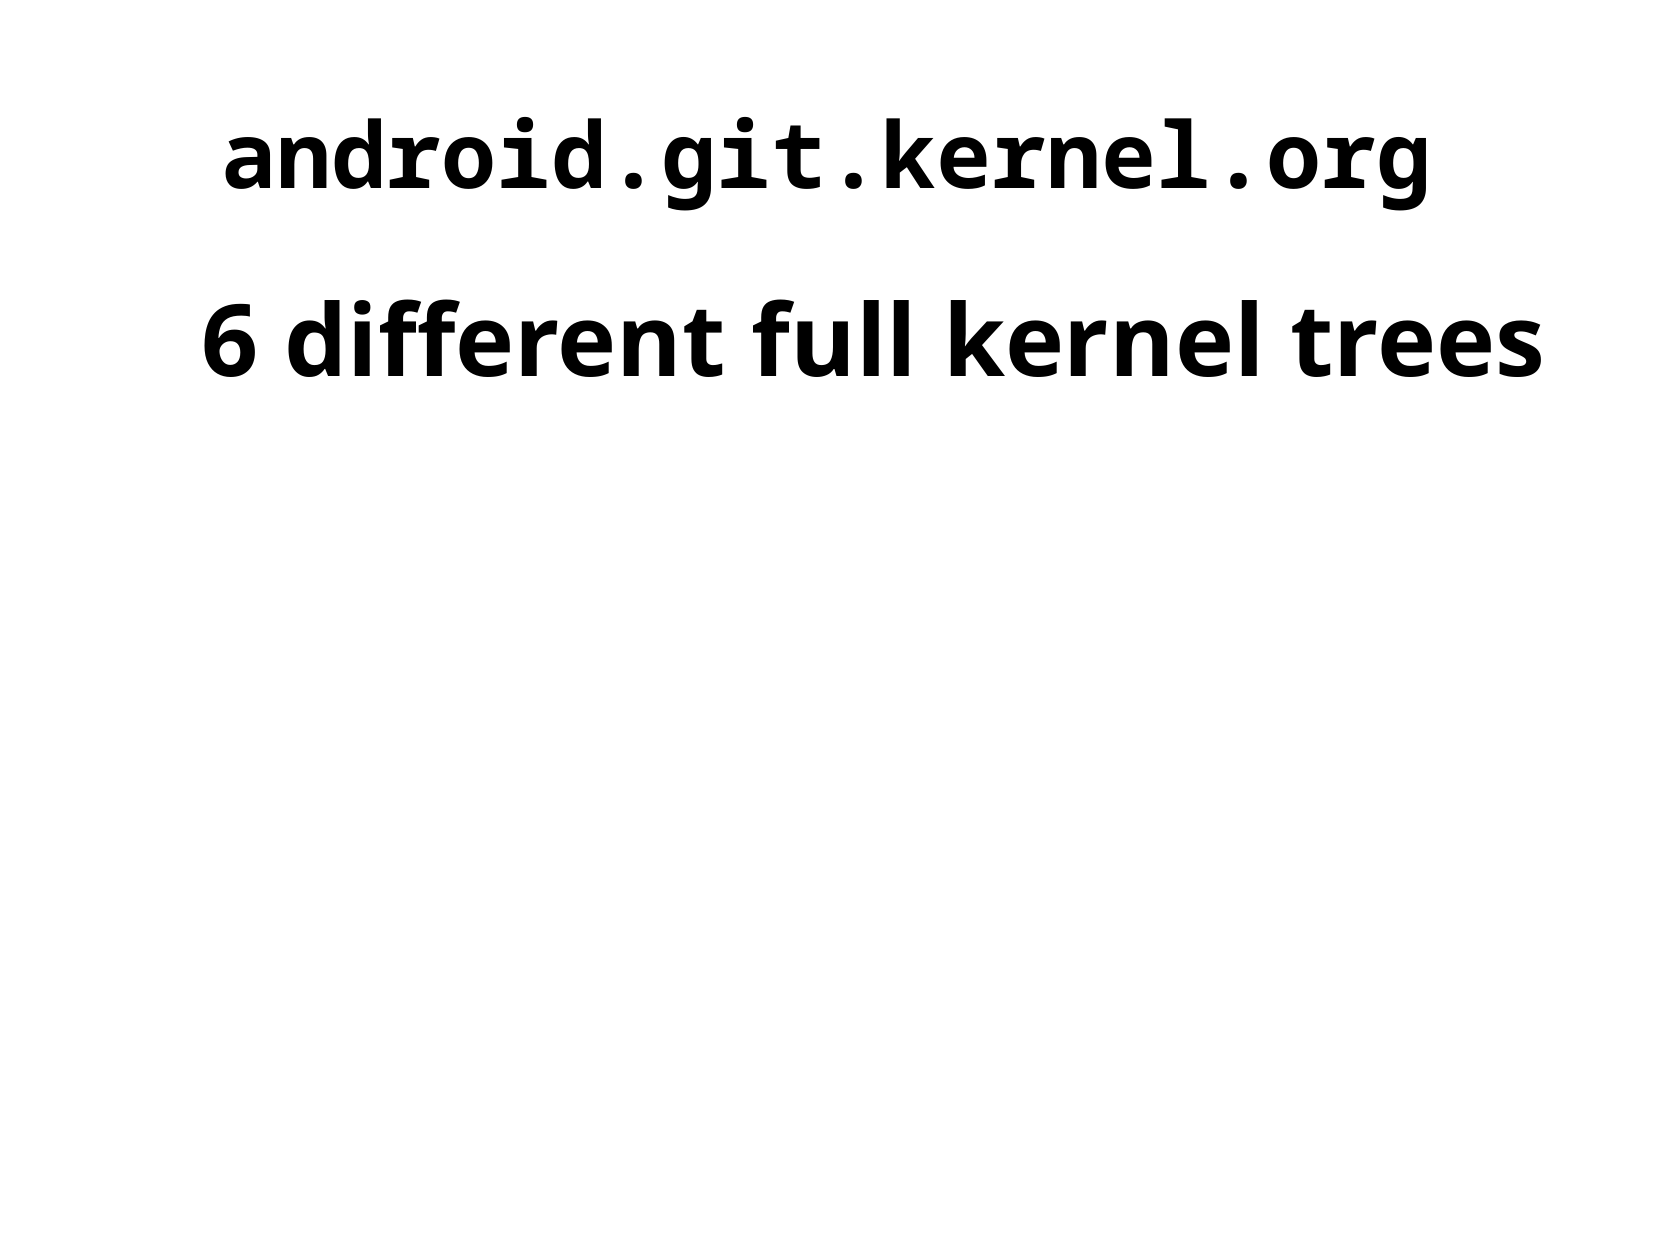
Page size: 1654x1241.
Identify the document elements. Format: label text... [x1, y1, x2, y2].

title android.git.kernel.org [82, 15, 1571, 291]
text_box 6 different full kernel trees [186, 262, 1468, 398]
